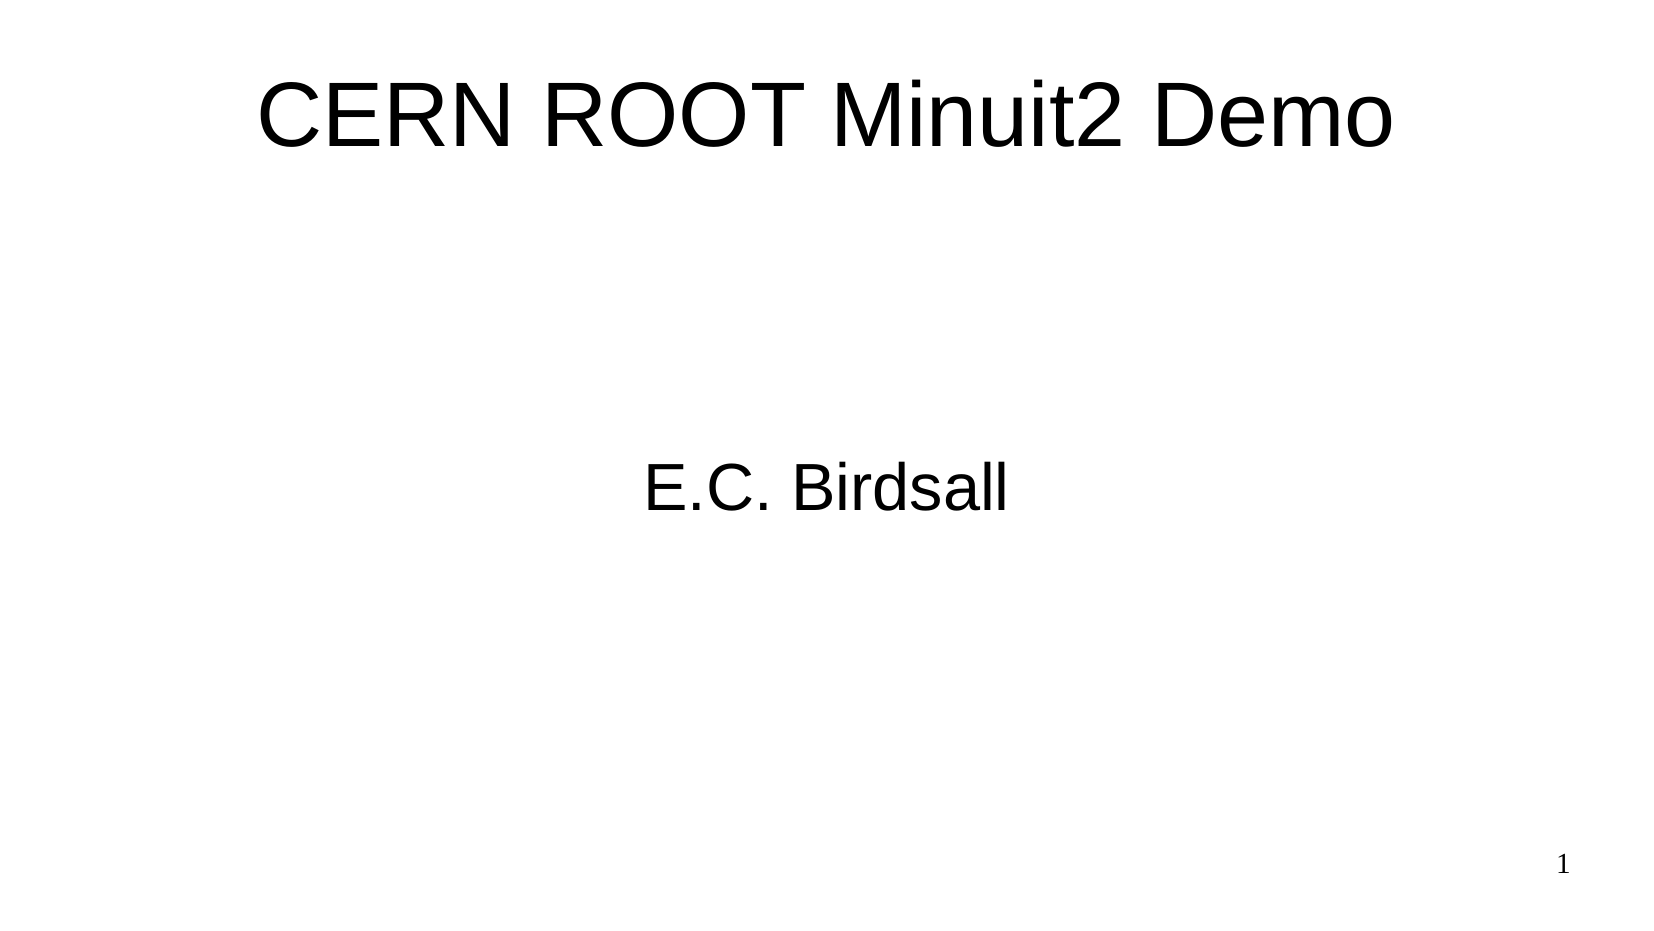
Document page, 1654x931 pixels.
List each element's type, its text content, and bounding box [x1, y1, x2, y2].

title CERN ROOT Minuit2 Demo [82, 37, 1571, 193]
subtitle E.C. Birdsall [82, 217, 1571, 758]
